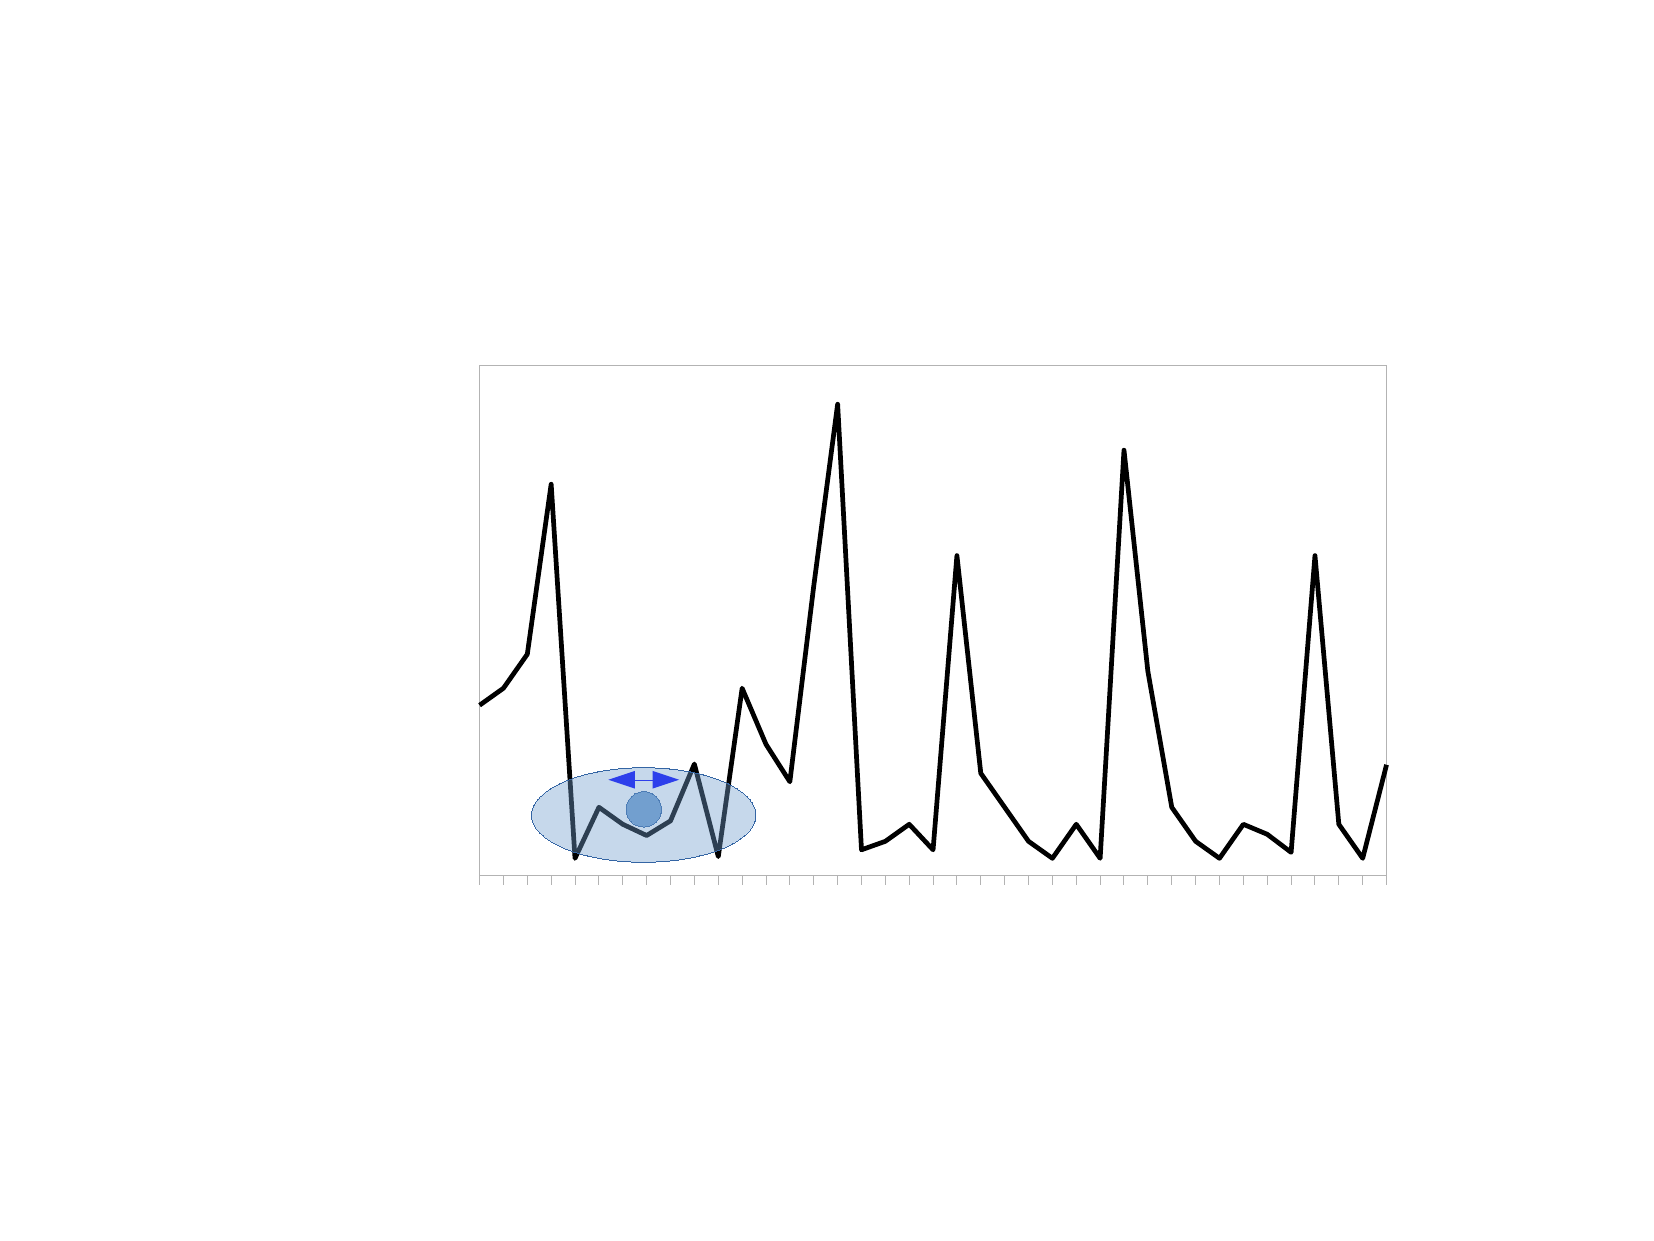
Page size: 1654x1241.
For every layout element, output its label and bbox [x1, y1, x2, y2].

chart [460, 354, 1406, 887]
text_box [531, 767, 756, 863]
